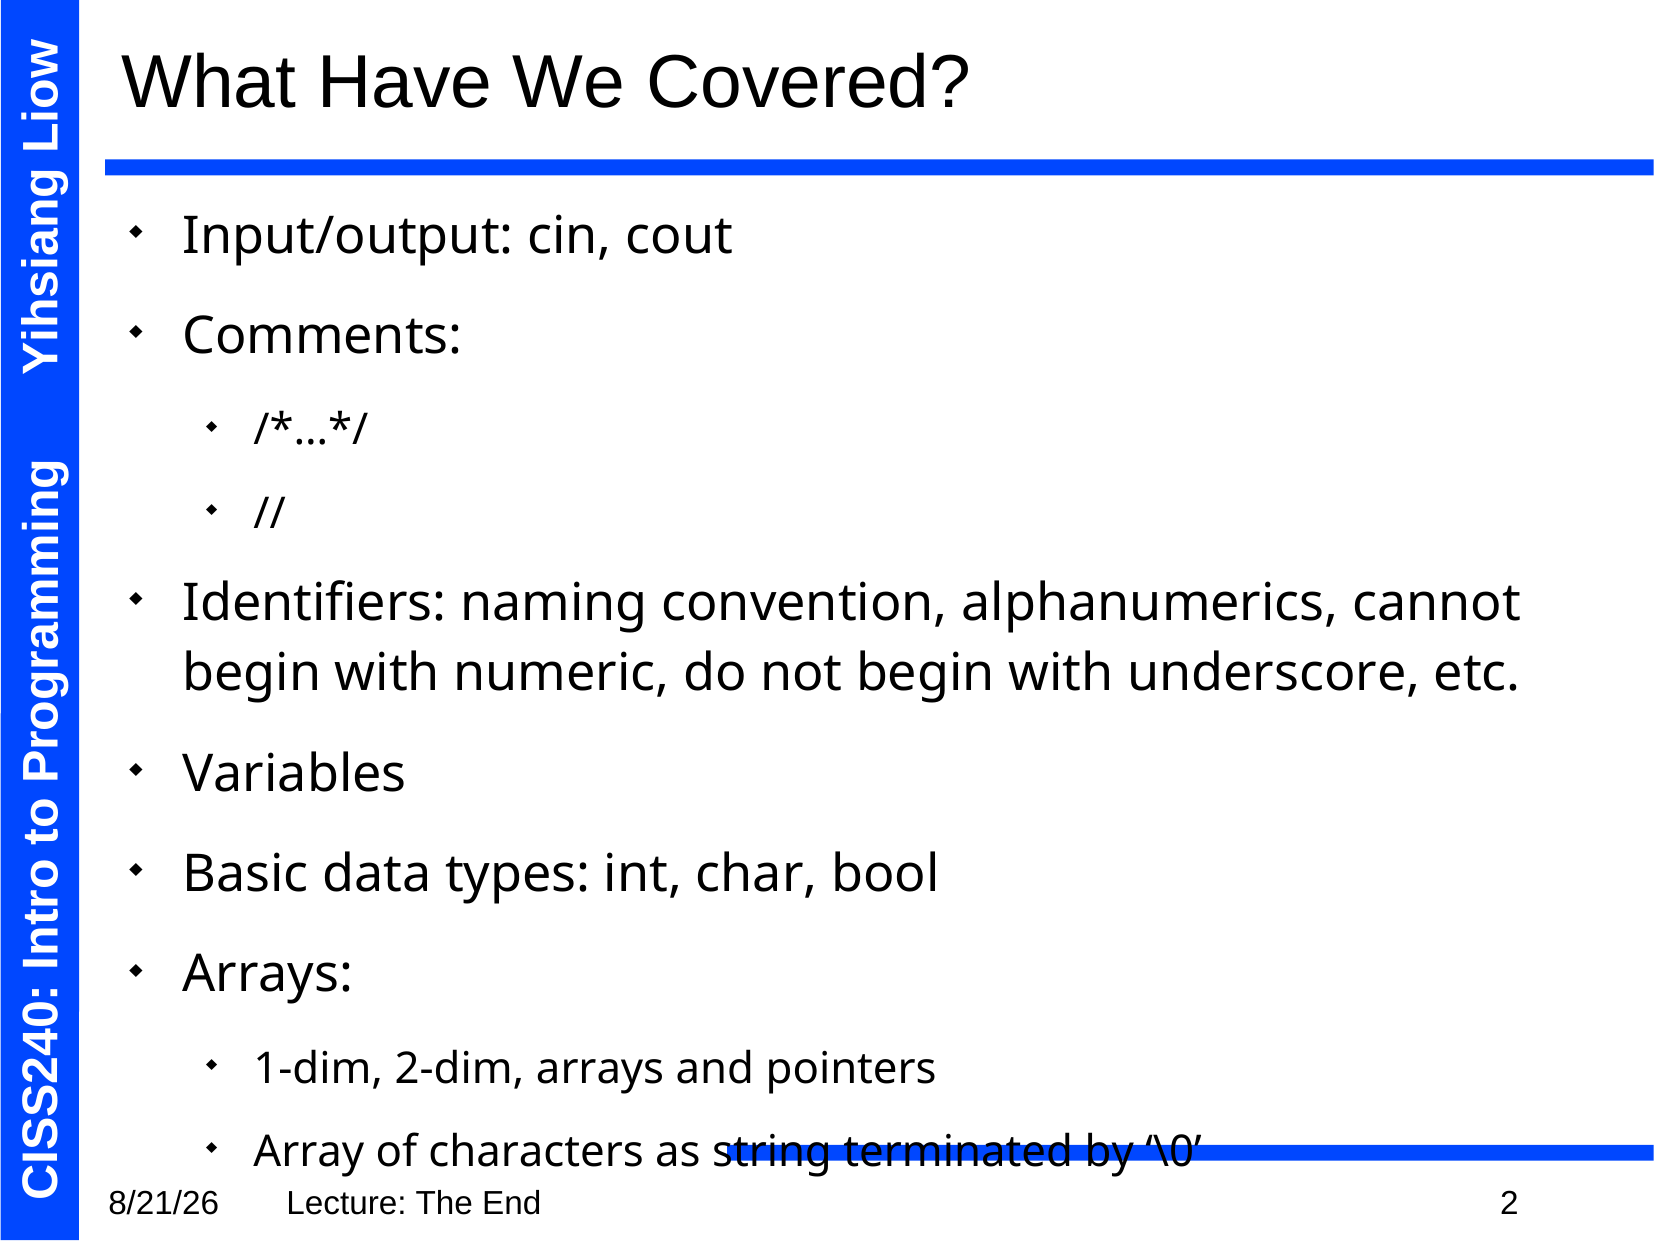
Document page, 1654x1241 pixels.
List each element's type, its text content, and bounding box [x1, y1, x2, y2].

list Input/output: cin, cout Comments: /*…*/ // Identifiers: naming convention, alphanumerics, cannot begin with numeric, do not begin with underscore, etc. Variables Basic data types: int, char, bool Arrays: 1-dim, 2-dim, arrays and pointers Array of characters as string terminated by ‘\0’ [111, 197, 1598, 1160]
title What Have We Covered? [121, 25, 1654, 138]
